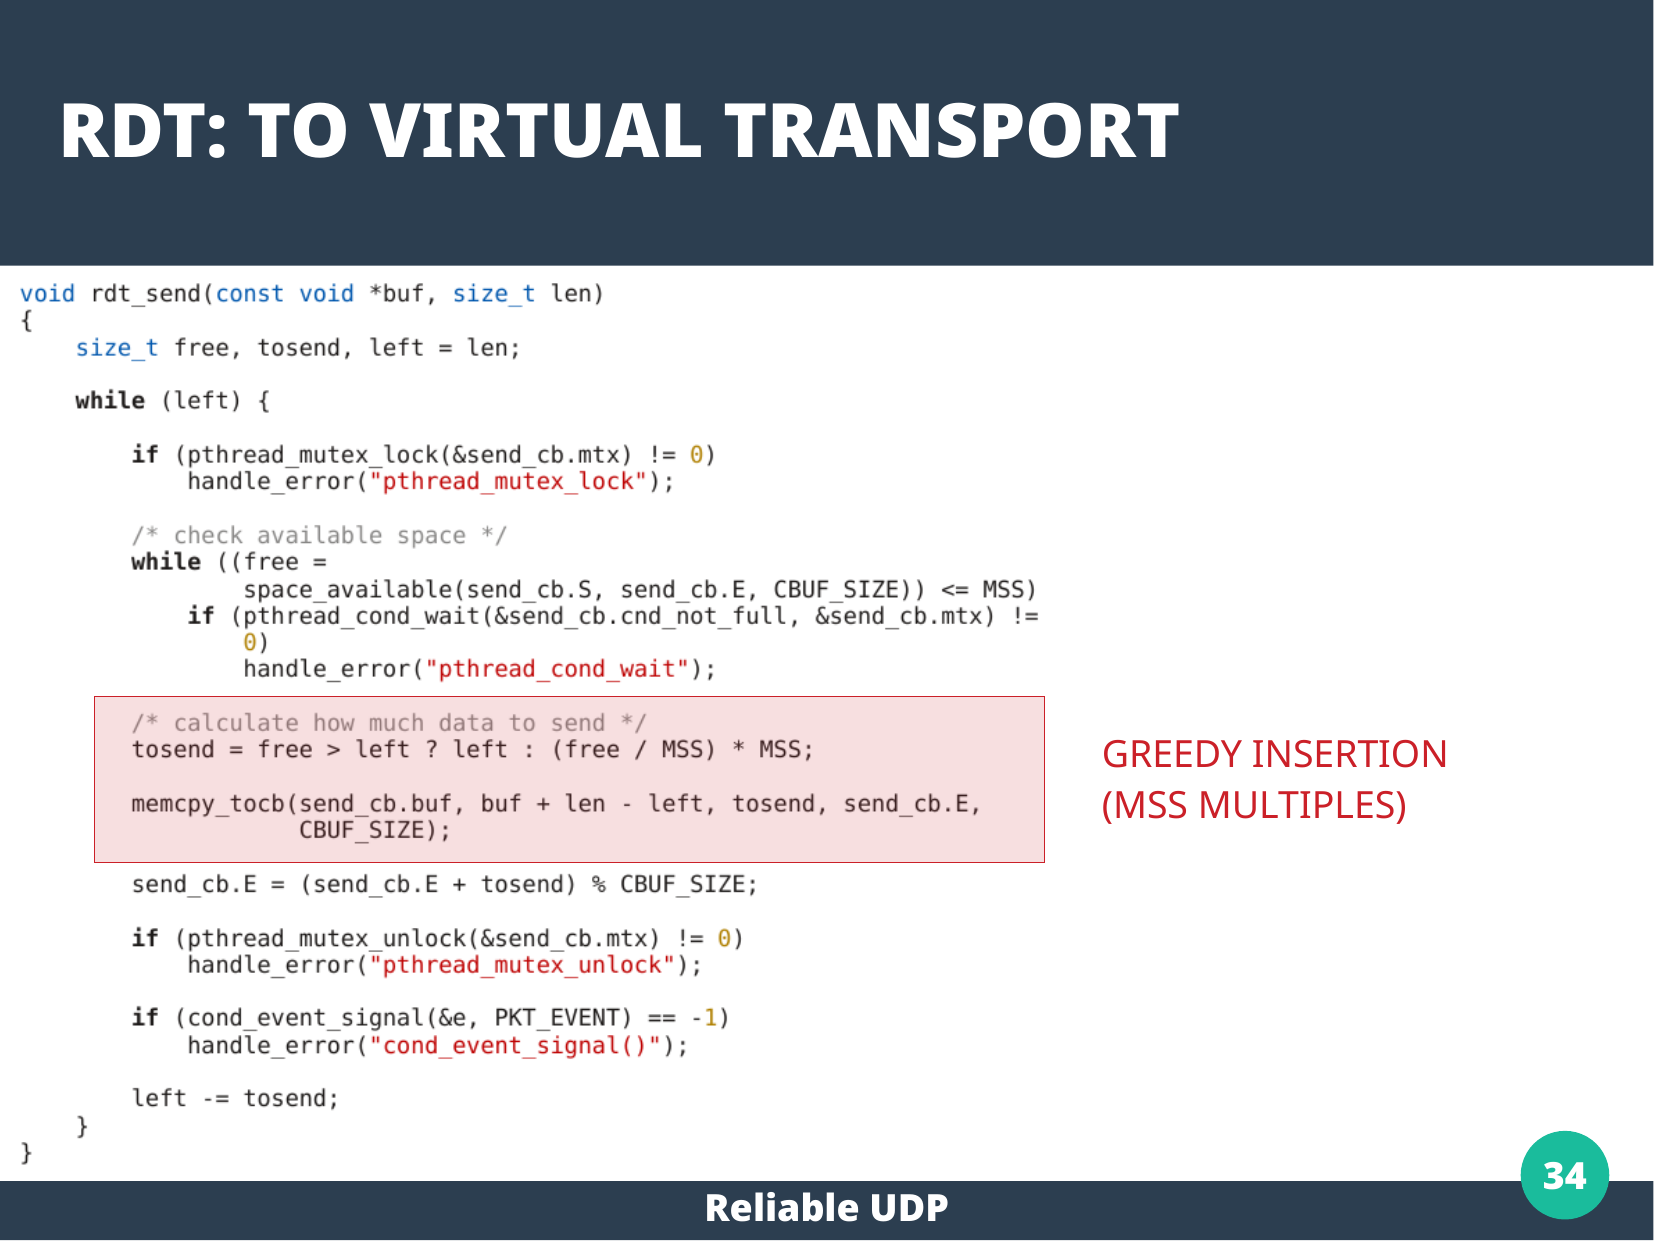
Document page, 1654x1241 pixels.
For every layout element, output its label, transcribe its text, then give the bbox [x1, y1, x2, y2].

title RDT: TO VIRTUAL TRANSPORT [59, 49, 1595, 207]
picture [1, 271, 1045, 1173]
text_box GREEDY INSERTION (MSS MULTIPLES) [1087, 720, 1483, 823]
text_box [94, 696, 1045, 863]
